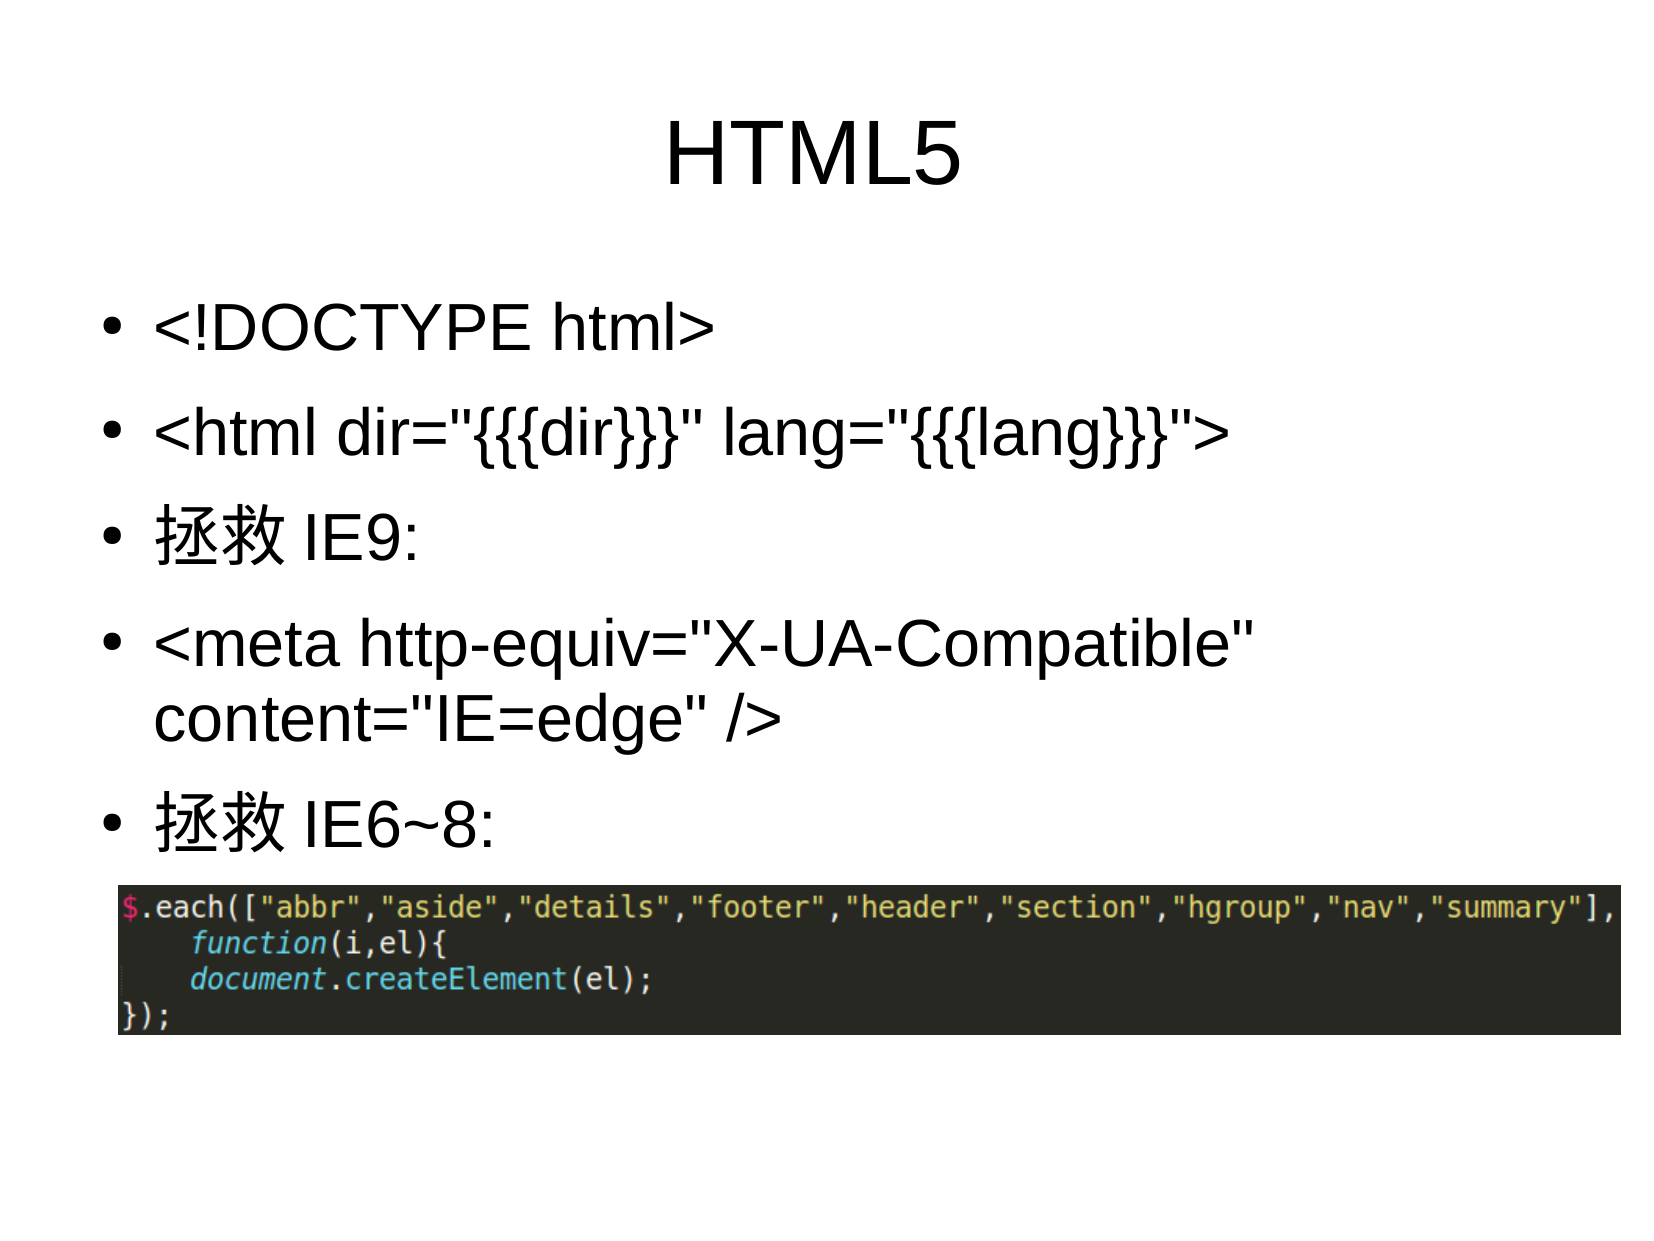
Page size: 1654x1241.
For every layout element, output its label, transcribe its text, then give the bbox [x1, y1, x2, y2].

picture [118, 885, 1621, 1036]
list <!DOCTYPE html> <html dir="{{{dir}}}" lang="{{{lang}}}"> 拯救IE9: <meta http-equiv="X-UA-Compatible" content="IE=edge" /> 拯救IE6~8: [82, 290, 1538, 1010]
title HTML5 [82, 49, 1571, 257]
